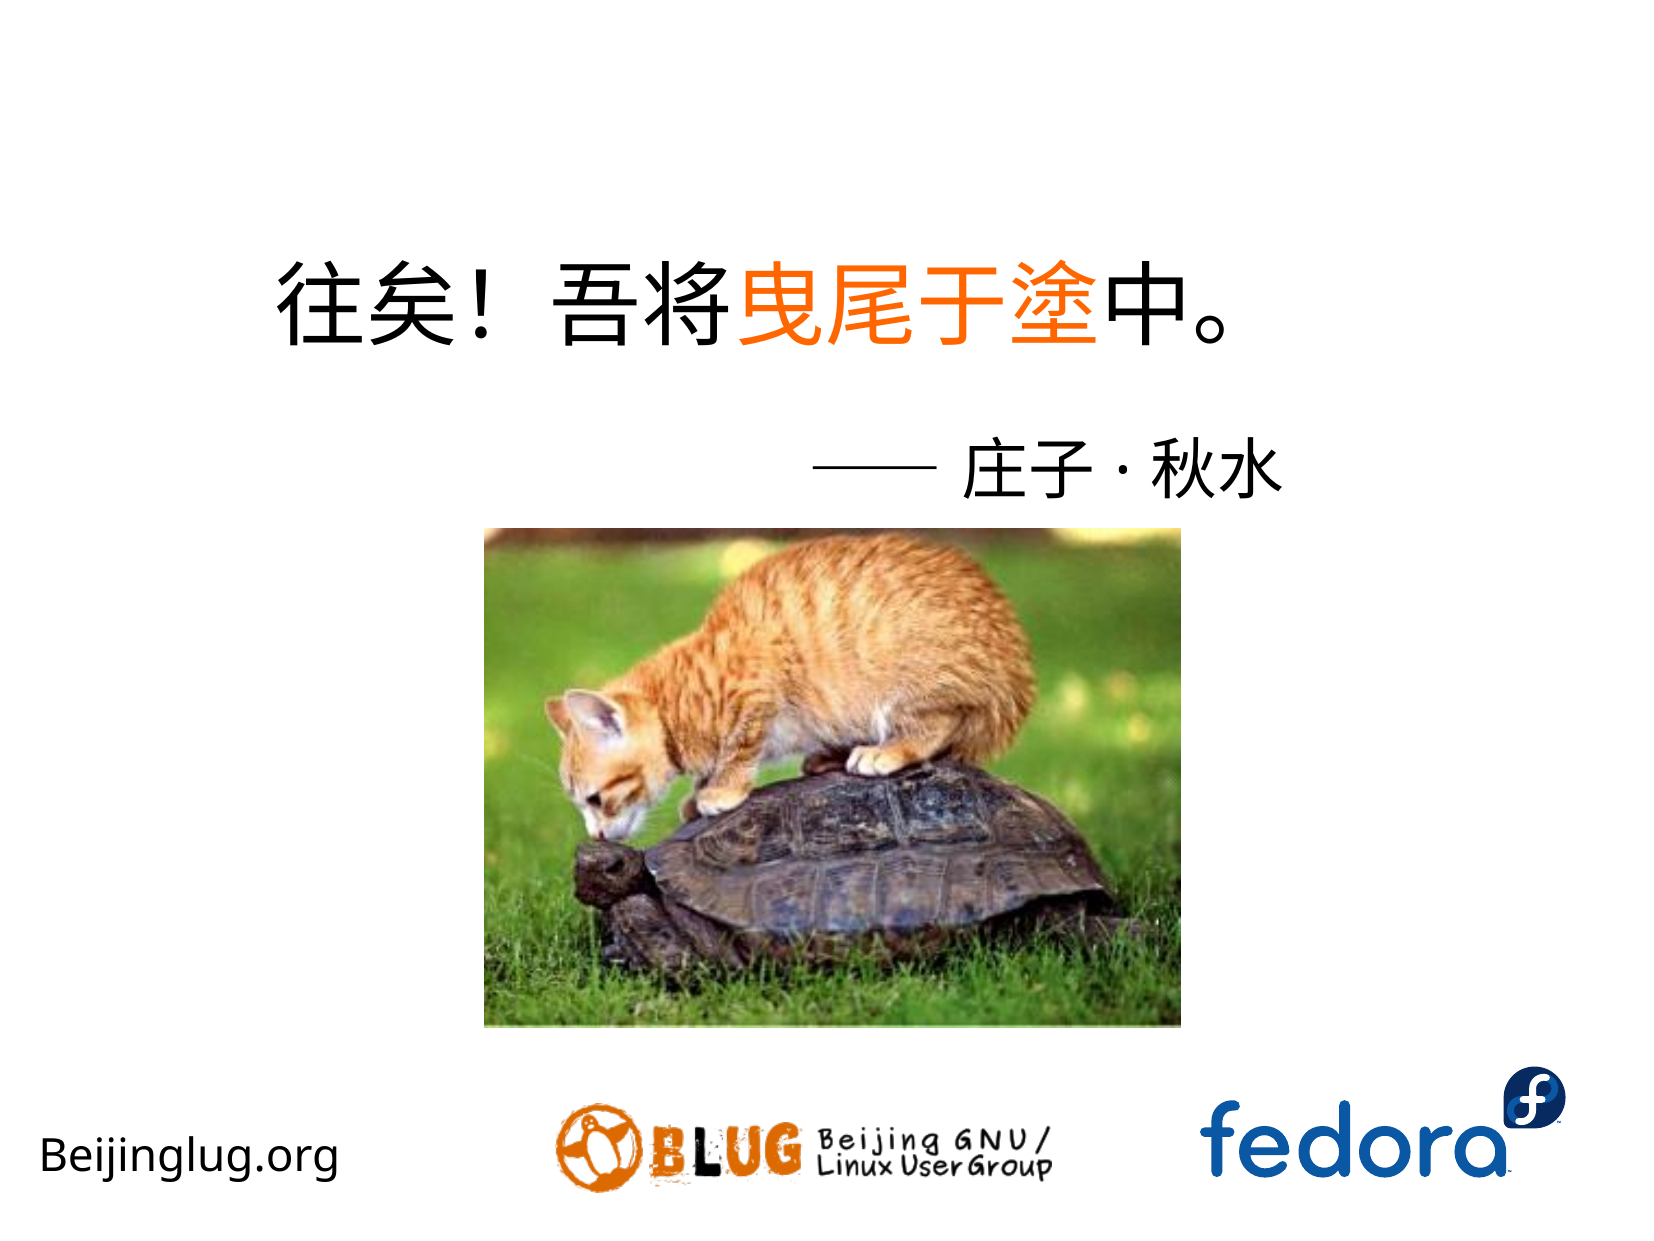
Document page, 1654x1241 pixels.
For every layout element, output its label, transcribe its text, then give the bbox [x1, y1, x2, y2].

picture [555, 1103, 1052, 1193]
picture [484, 528, 1181, 1028]
text_box 往矣！吾将曳尾于塗中。 ——庄子·秋水 [259, 224, 1406, 598]
